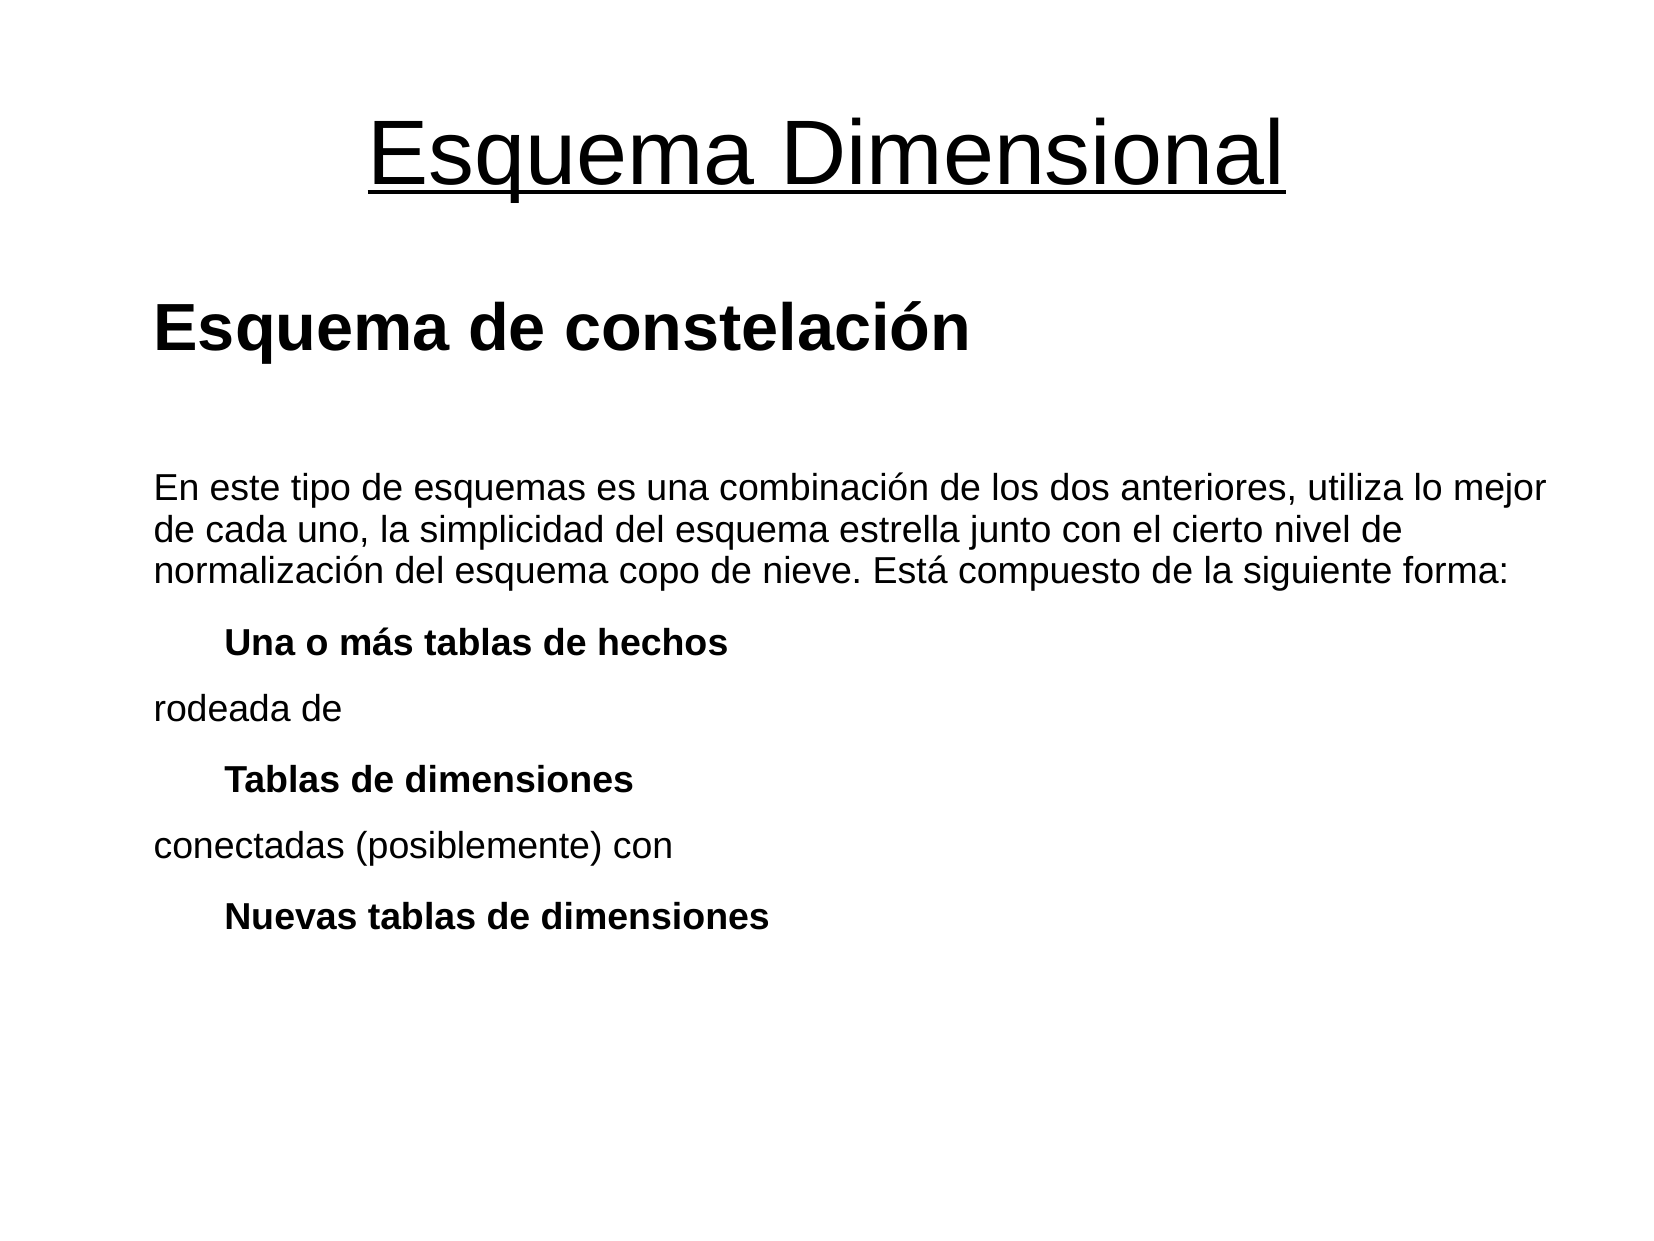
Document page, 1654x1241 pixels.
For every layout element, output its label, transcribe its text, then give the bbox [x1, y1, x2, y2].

list Esquema de constelación En este tipo de esquemas es una combinación de los dos anteriores, utiliza lo mejor de cada uno, la simplicidad del esquema estrella junto con el cierto nivel de normalización del esquema copo de nieve. Está compuesto de la siguiente forma: Una o más tablas de hechos rodeada de Tablas de dimensiones conectadas (posiblemente) con Nuevas tablas de dimensiones [82, 290, 1571, 1010]
title Esquema Dimensional [82, 49, 1571, 257]
